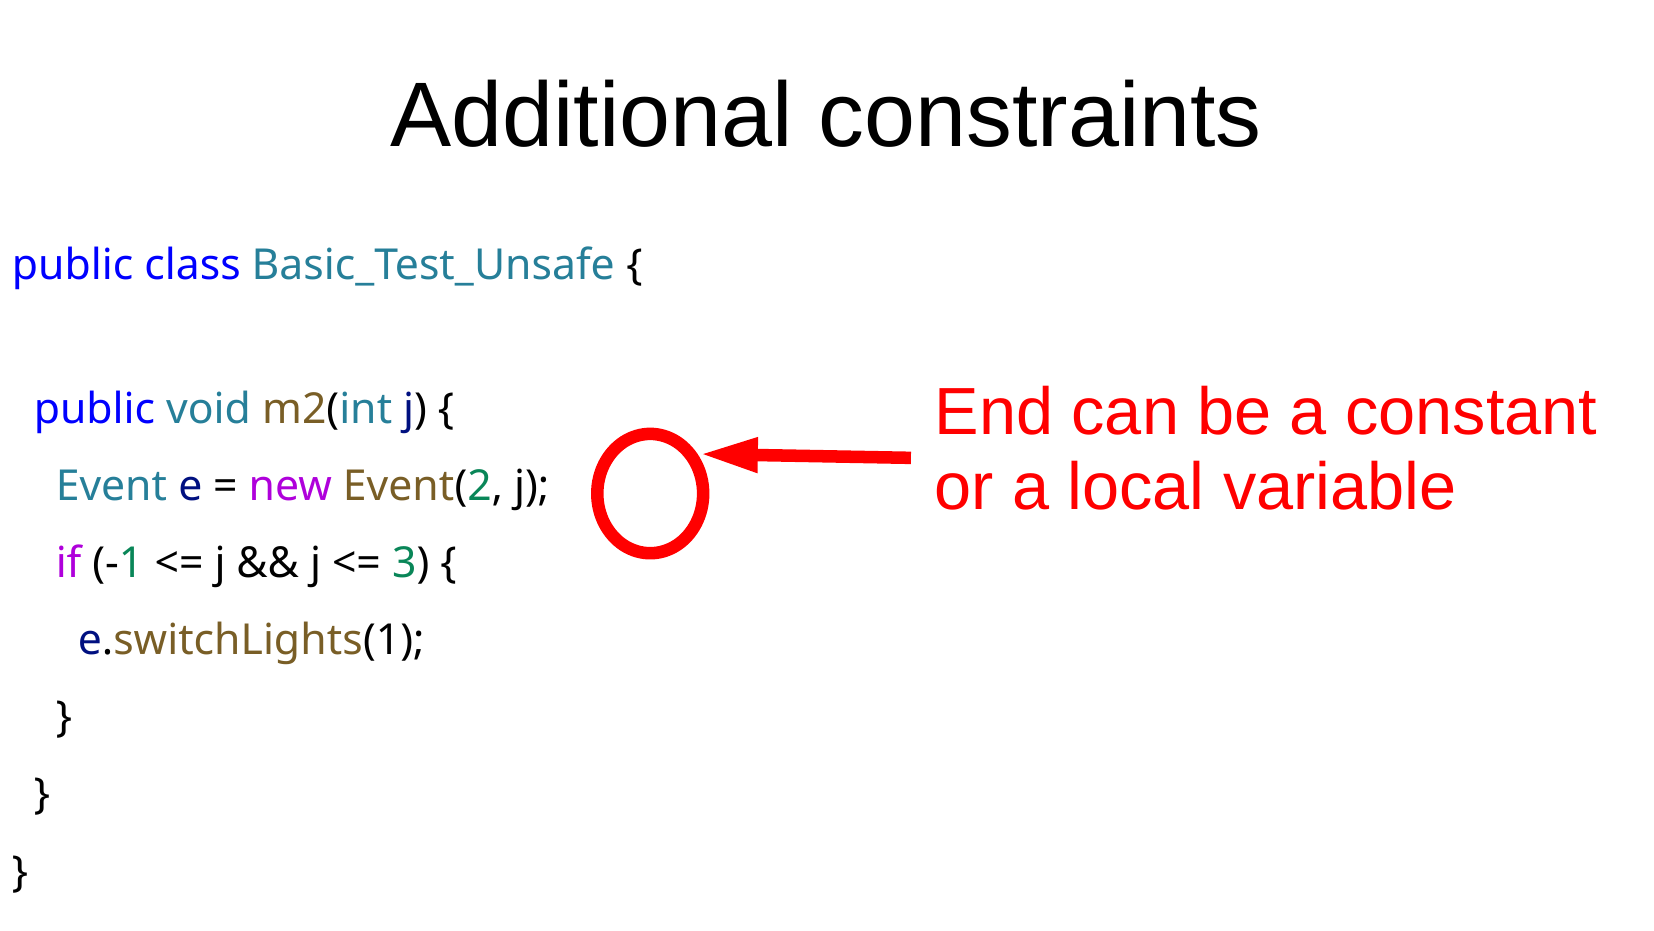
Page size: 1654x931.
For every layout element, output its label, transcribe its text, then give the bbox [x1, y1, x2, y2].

list public class Basic_Test_Unsafe { public void m2(int j) { Event e = new Event(2, j); if (-1 <= j && j <= 3) { e.switchLights(1); } } } [11, 12, 1156, 901]
title Additional constraints [1156, 37, 1571, 193]
list End can be a constant or a local variable [863, 374, 1617, 614]
